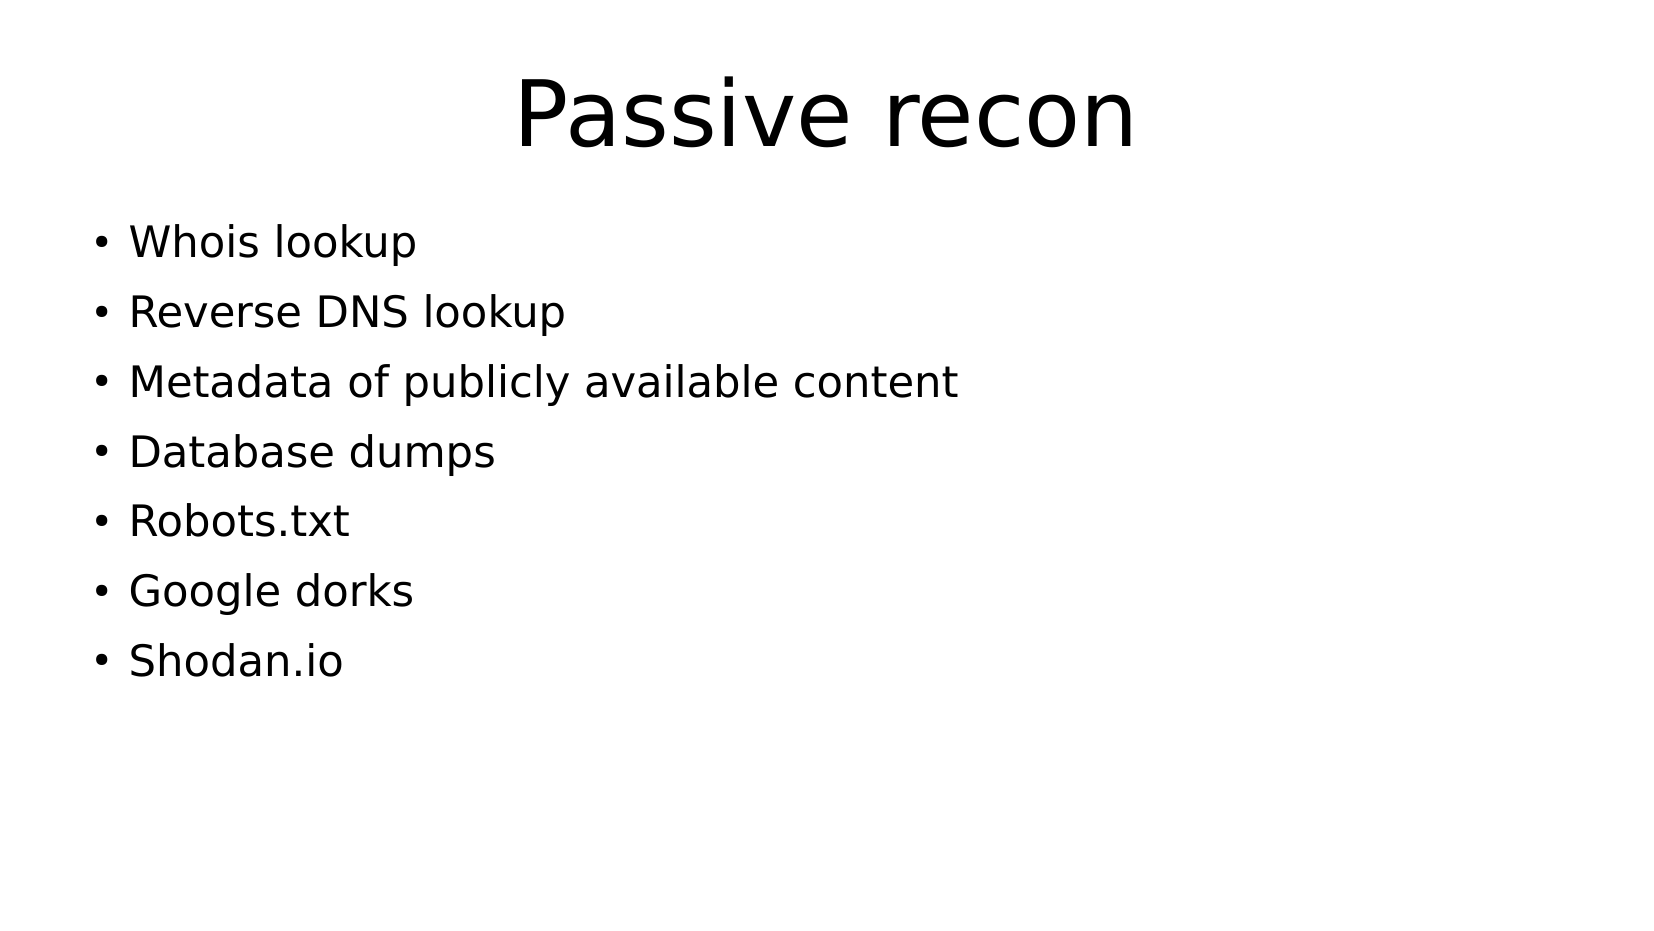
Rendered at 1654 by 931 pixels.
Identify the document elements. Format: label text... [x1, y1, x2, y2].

list Whois lookup Reverse DNS lookup Metadata of publicly available content Database dumps Robots.txt Google dorks Shodan.io [82, 217, 1571, 758]
title Passive recon [82, 37, 1571, 193]
